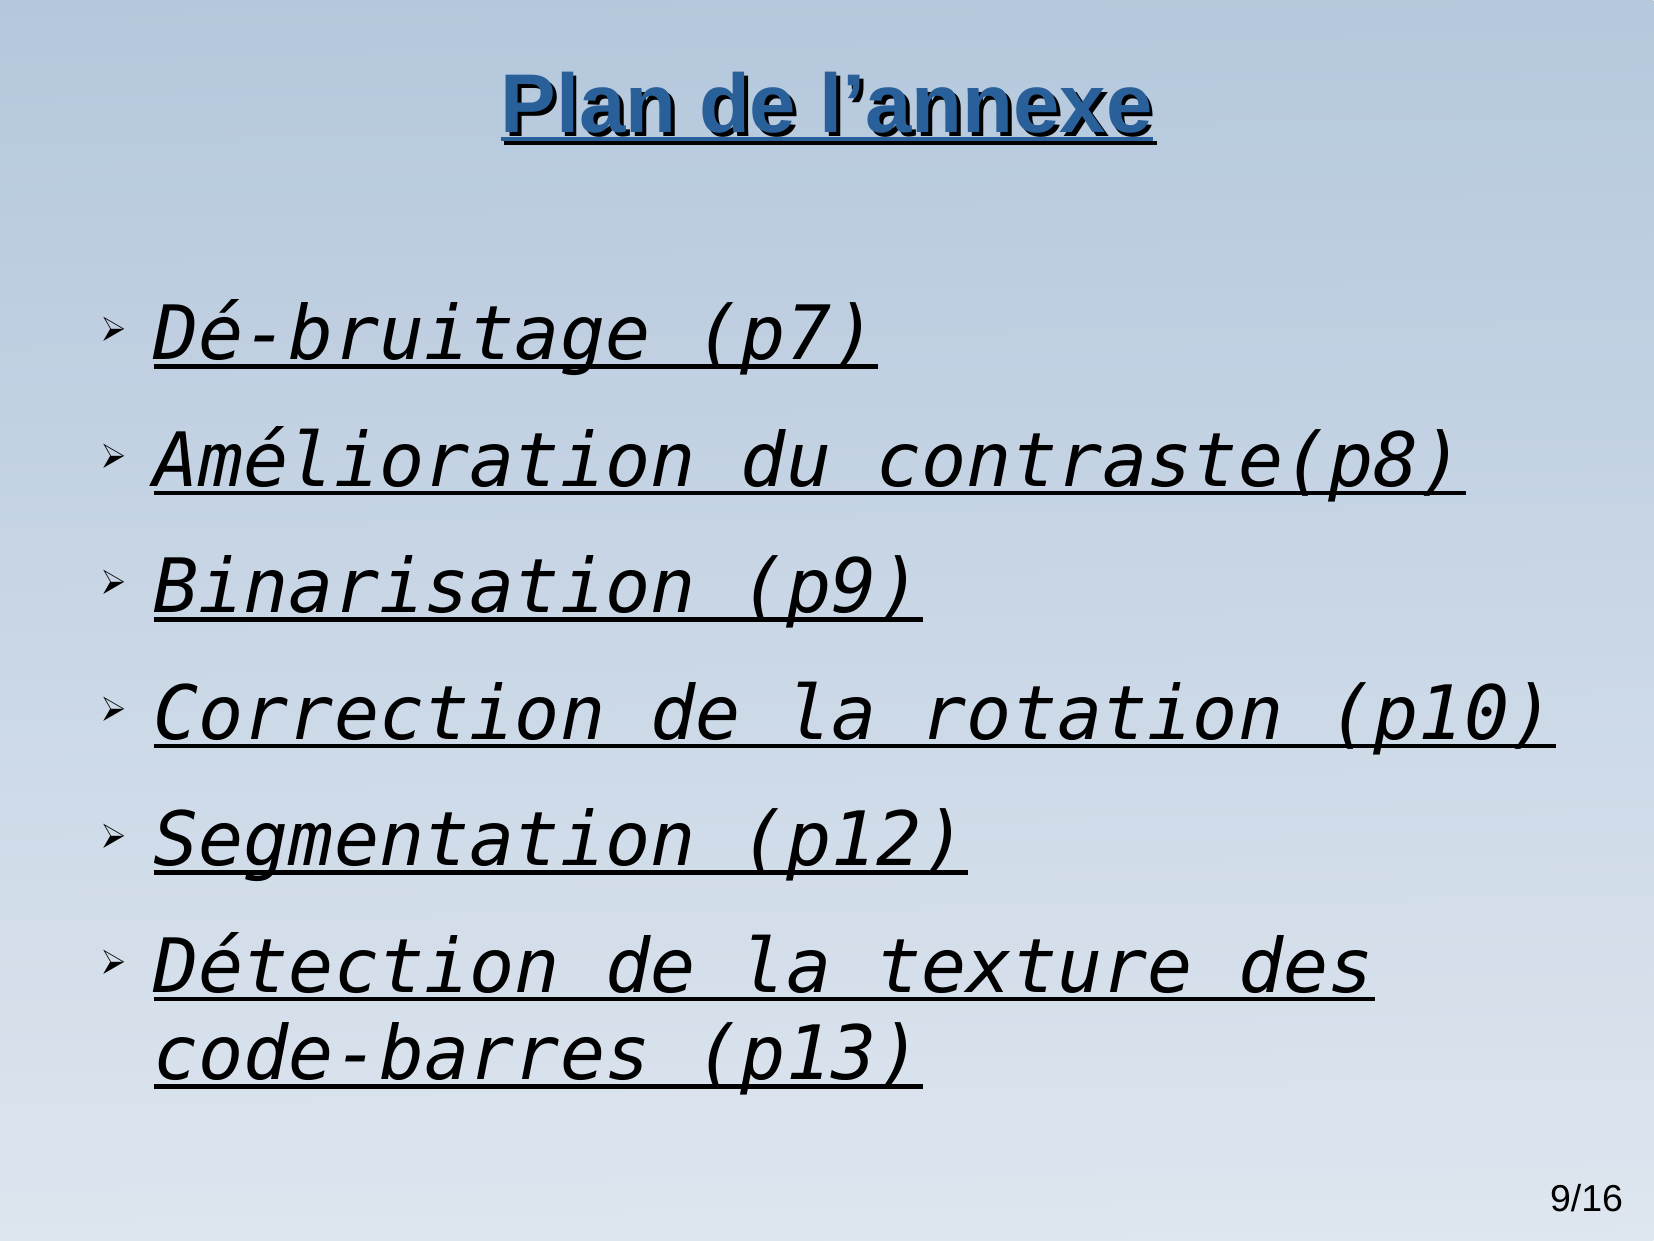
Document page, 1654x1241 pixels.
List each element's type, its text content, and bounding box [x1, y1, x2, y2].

title Plan de l’annexe [82, 0, 1571, 207]
list Dé-bruitage (p7) Amélioration du contraste(p8) Binarisation (p9) Correction de la rotation (p10) Segmentation (p12) Détection de la texture des code-barres (p13) [82, 290, 1595, 1123]
